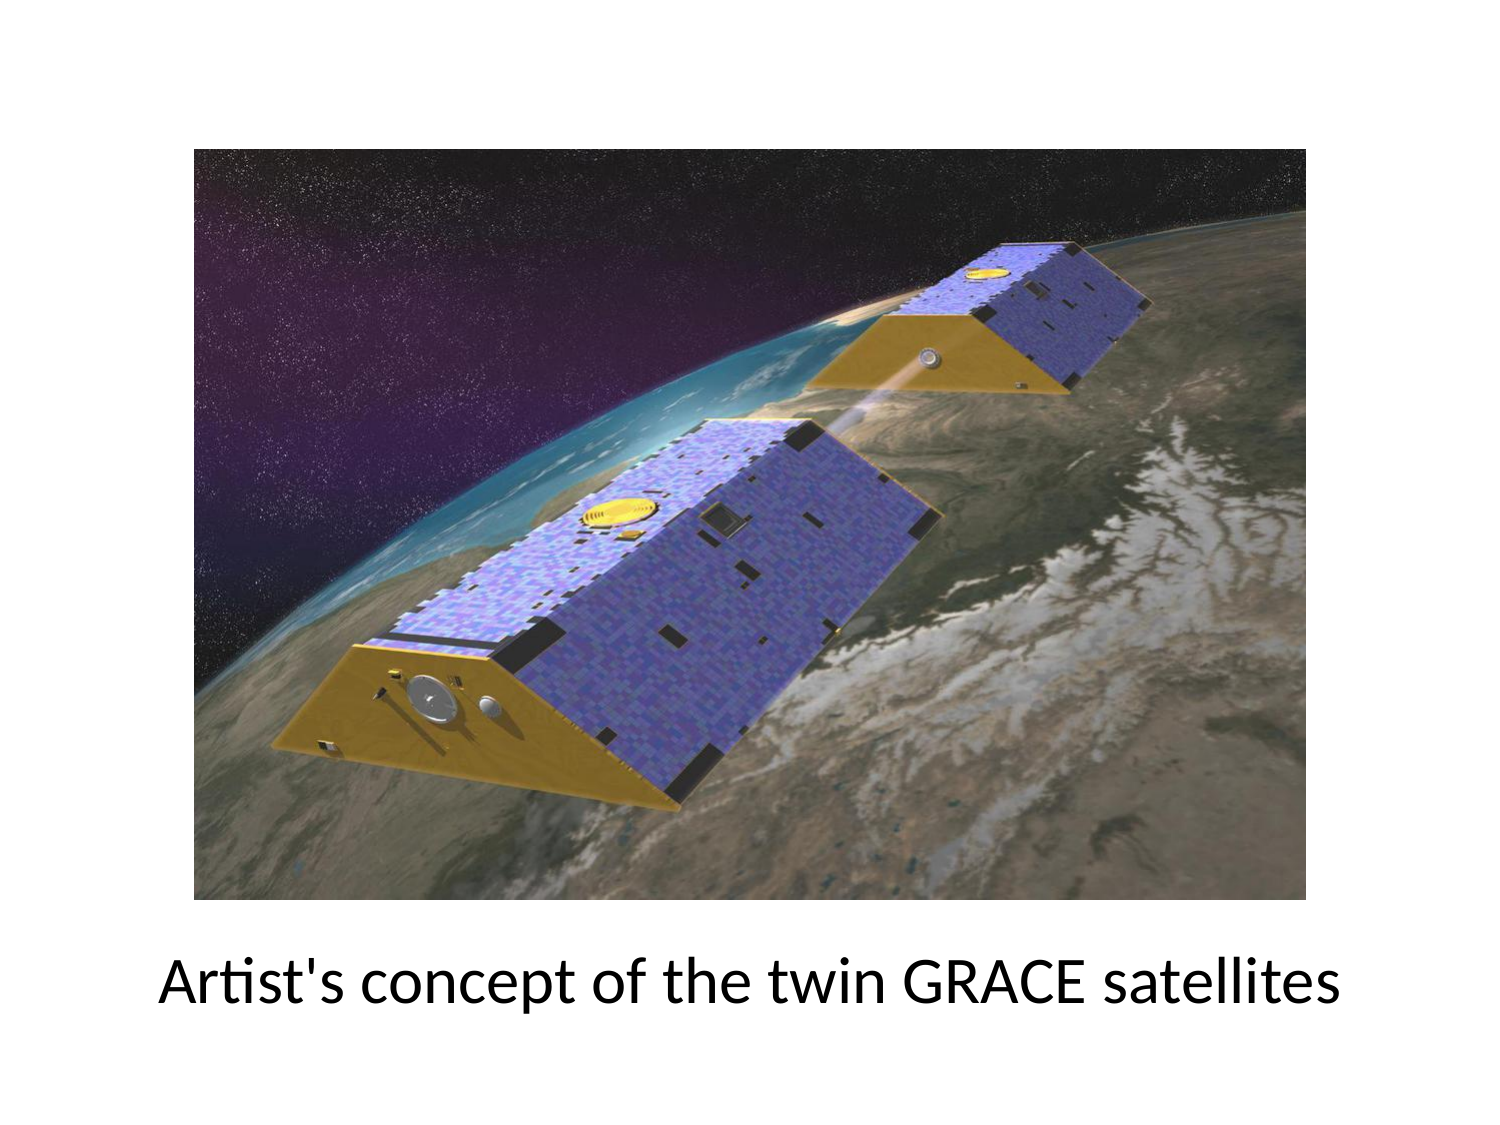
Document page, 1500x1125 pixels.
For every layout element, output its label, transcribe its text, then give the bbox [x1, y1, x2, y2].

text_box Artist's concept of the twin GRACE satellites [143, 929, 1357, 1025]
picture [194, 149, 1306, 900]
